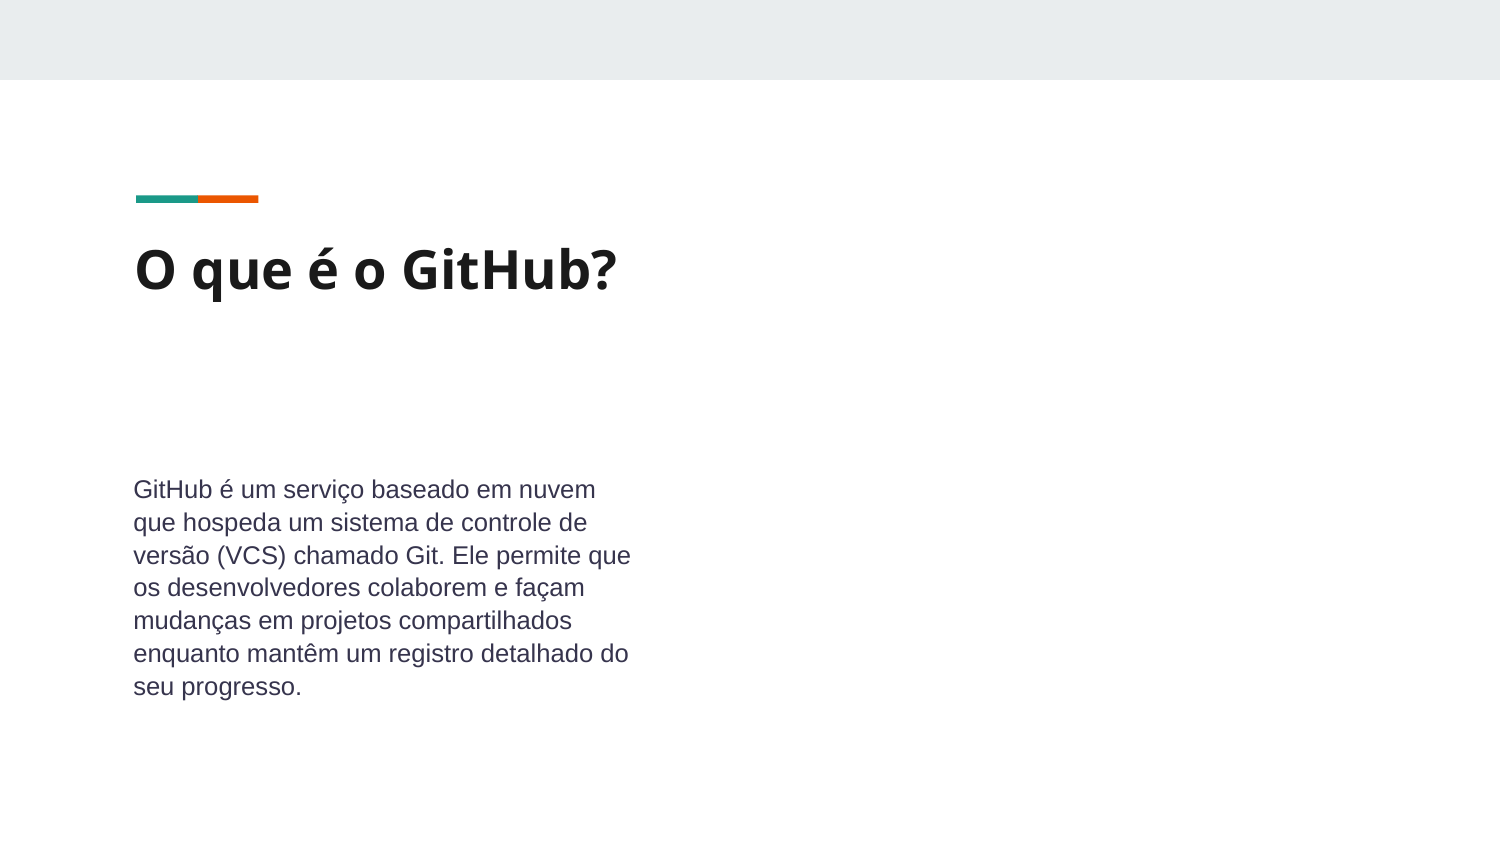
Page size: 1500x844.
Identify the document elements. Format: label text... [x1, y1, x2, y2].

title O que é o GitHub? [119, 216, 662, 443]
list GitHub é um serviço baseado em nuvem que hospeda um sistema de controle de versão (VCS) chamado Git. Ele permite que os desenvolvedores colaborem e façam mudanças em projetos compartilhados enquanto mantêm um registro detalhado do seu progresso. [118, 456, 660, 719]
